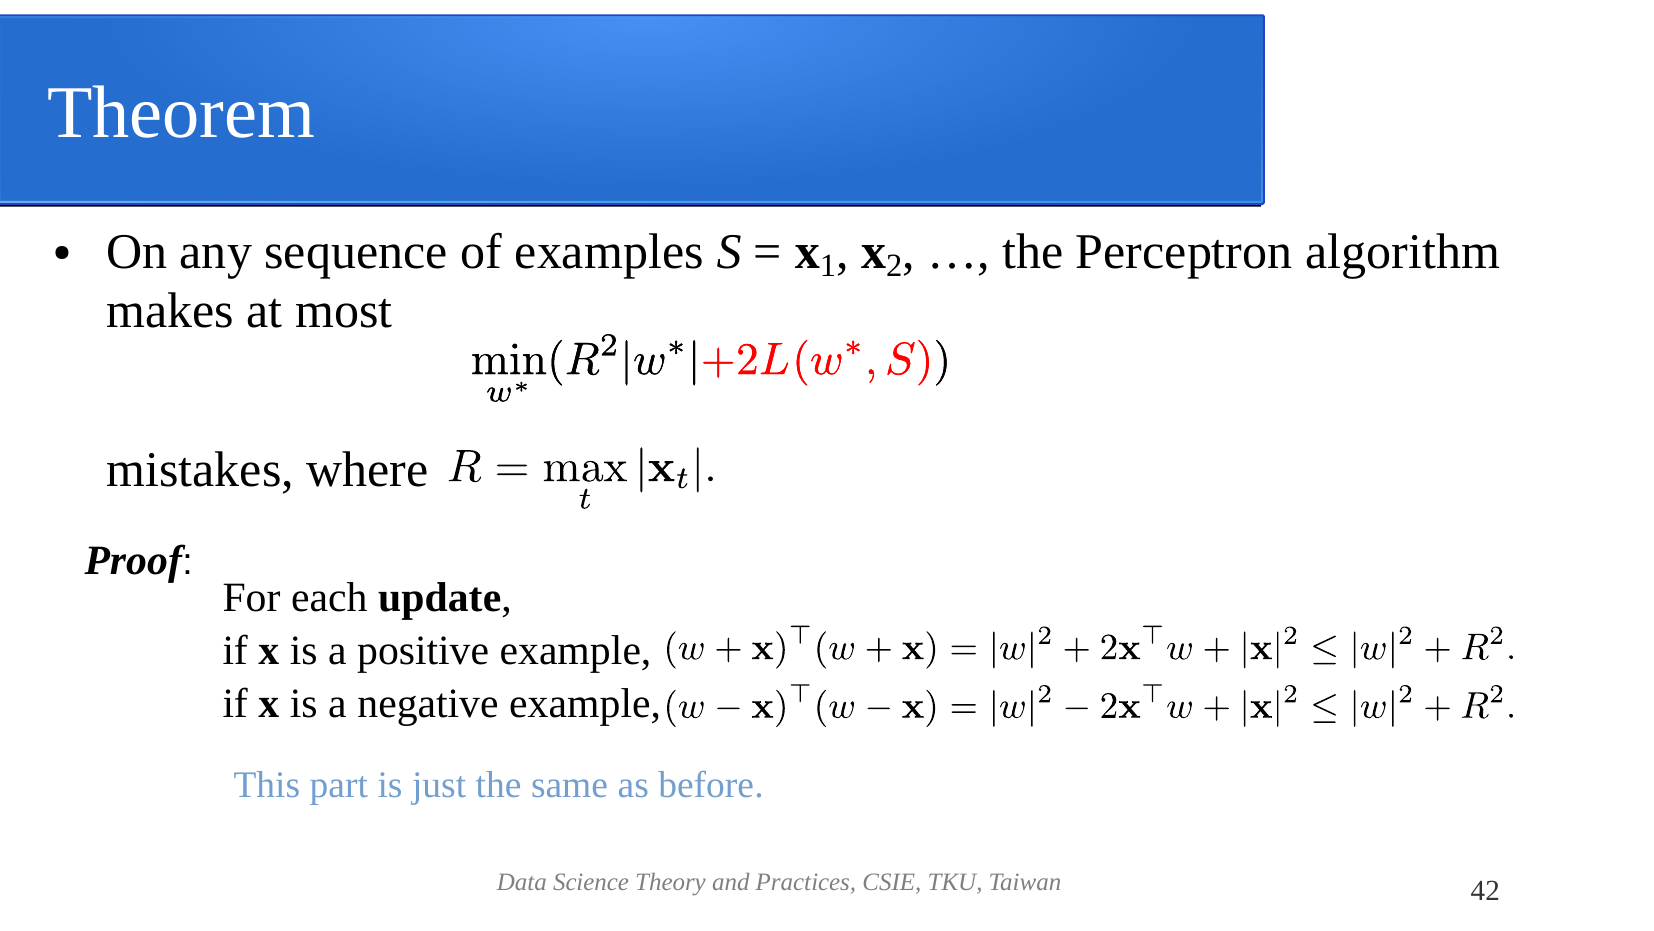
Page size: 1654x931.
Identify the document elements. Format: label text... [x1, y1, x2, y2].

picture [444, 445, 715, 511]
title Theorem [47, 35, 1199, 189]
text_box This part is just the same as before. [218, 756, 1006, 821]
text_box For each update, if x is a positive example, if x is a negative example, [207, 559, 1259, 735]
text_box Proof: [69, 529, 306, 591]
list On any sequence of examples S = x1, x2, …, the Perceptron algorithm makes at most mistakes, where [35, 224, 1524, 764]
picture [663, 625, 1513, 669]
picture [469, 332, 949, 404]
picture [663, 684, 1513, 728]
